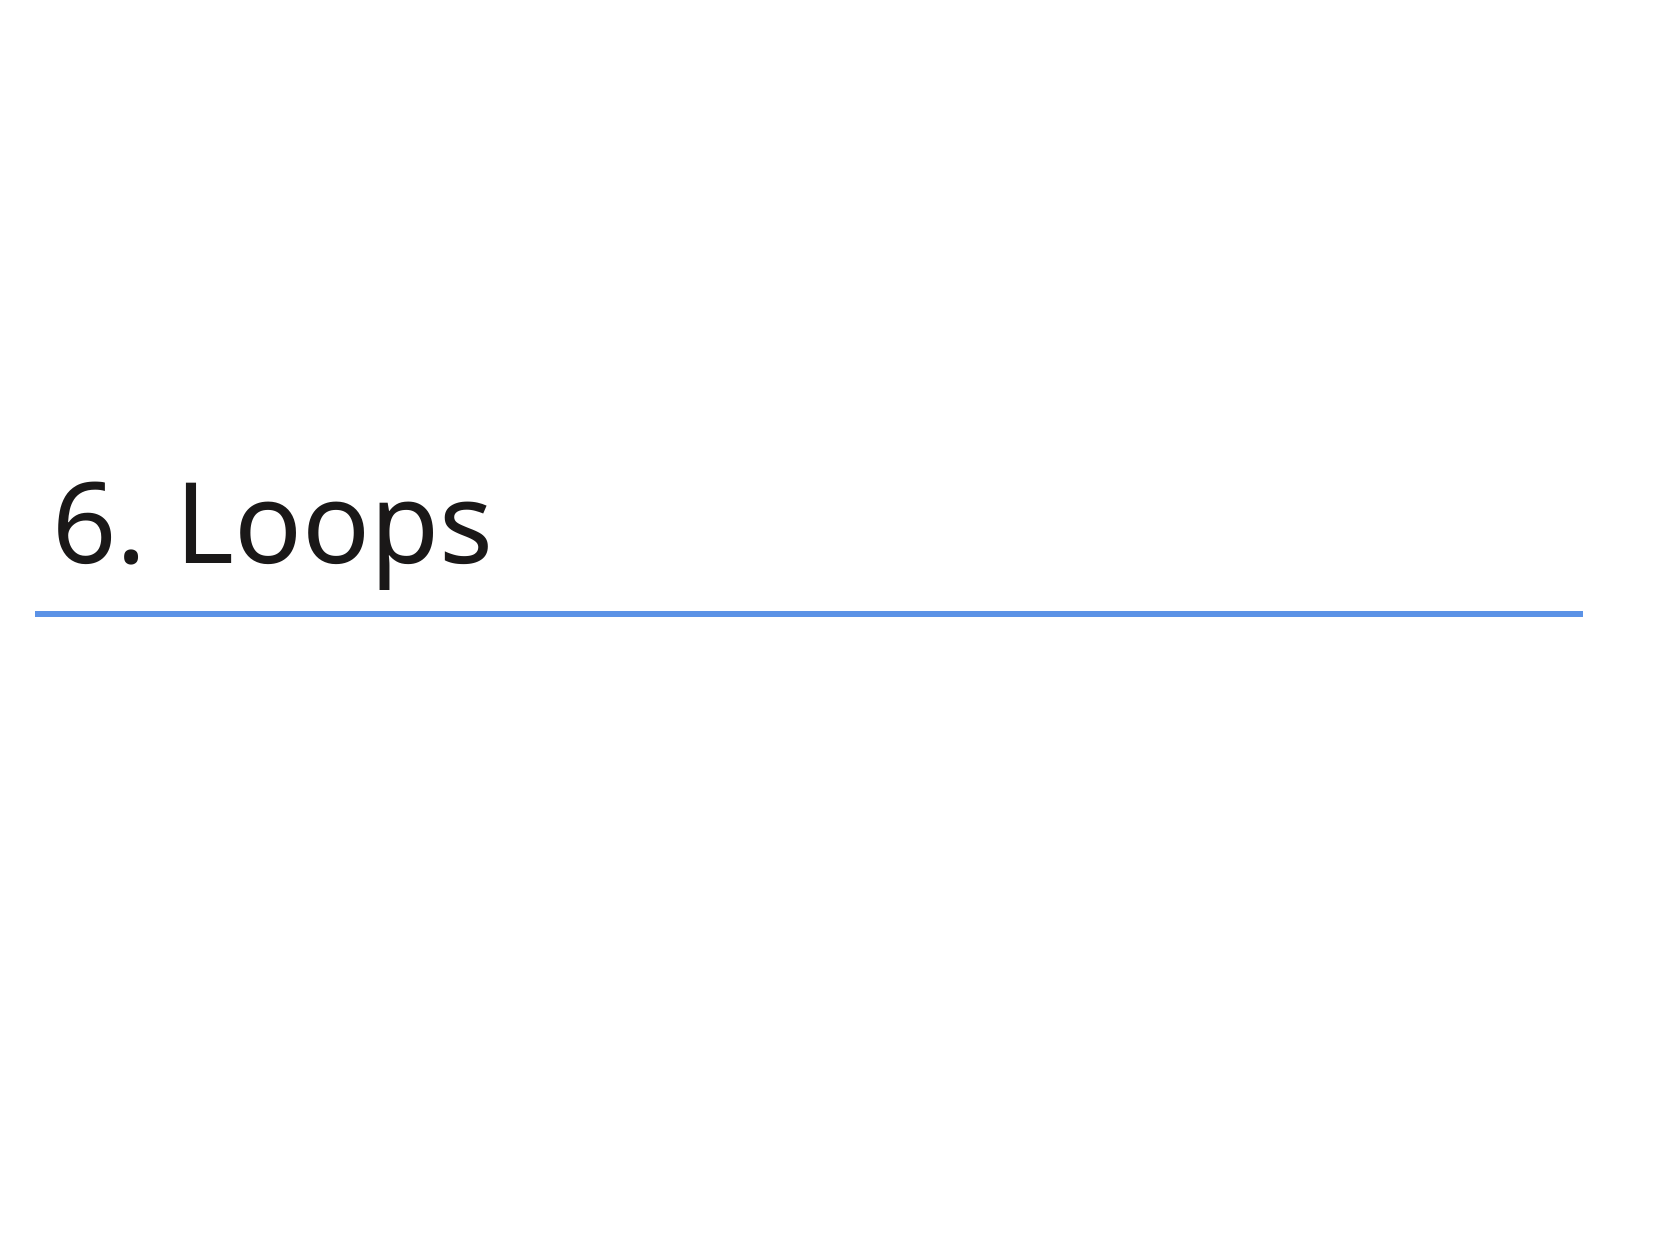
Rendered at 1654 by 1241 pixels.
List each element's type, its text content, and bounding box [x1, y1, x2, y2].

text_box 6. Loops [37, 435, 744, 580]
